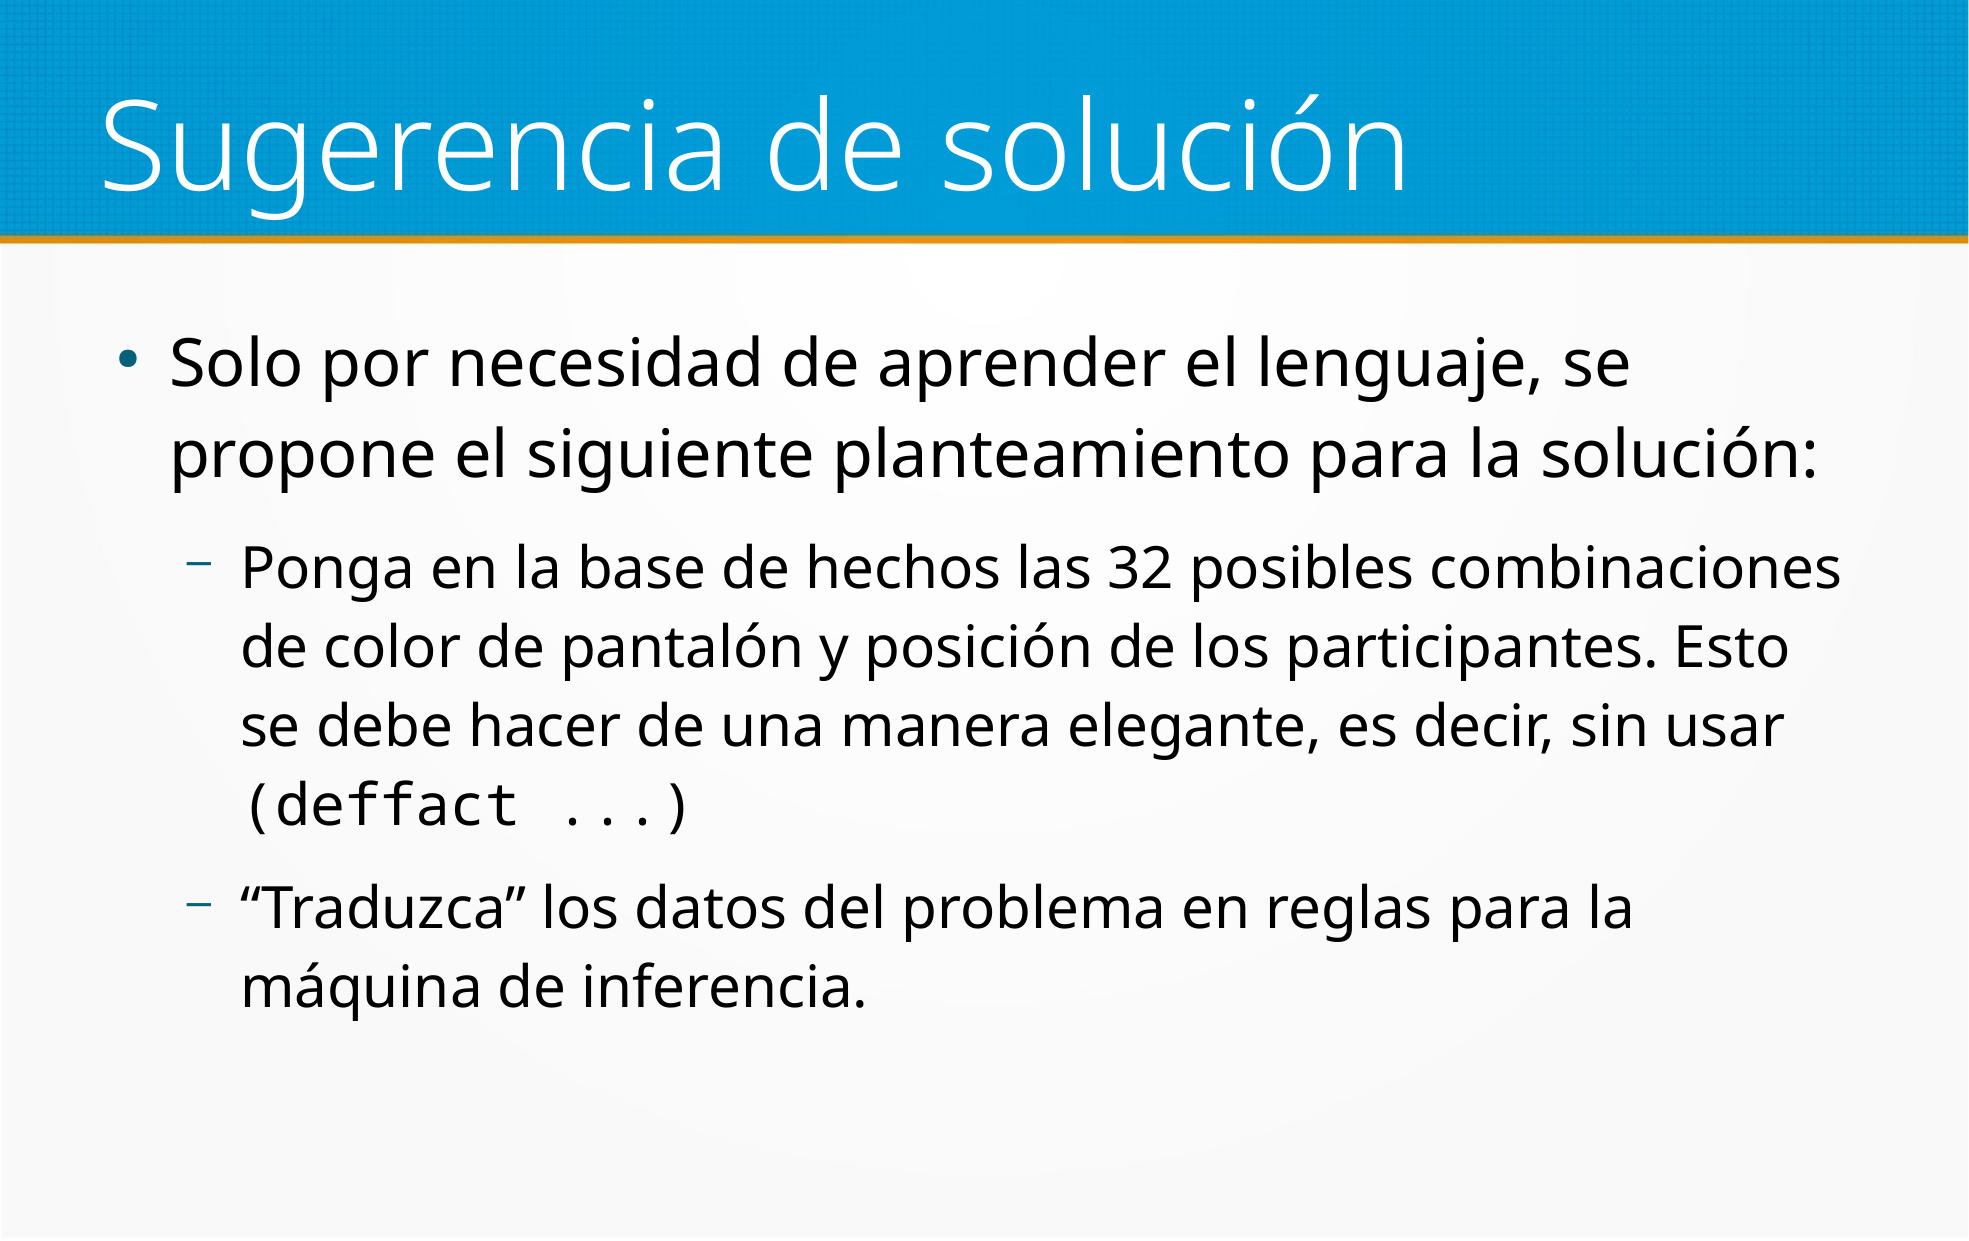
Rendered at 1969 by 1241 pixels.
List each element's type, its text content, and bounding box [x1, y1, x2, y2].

title Sugerencia de solución [98, 19, 1870, 227]
picture [0, 233, 1969, 1241]
list Solo por necesidad de aprender el lenguaje, se propone el siguiente planteamiento para la solución: Ponga en la base de hechos las 32 posibles combinaciones de color de pantalón y posición de los participantes. Esto se debe hacer de una manera elegante, es decir, sin usar (deffact ...) “Traduzca” los datos del problema en reglas para la máquina de inferencia. [98, 315, 1861, 1081]
